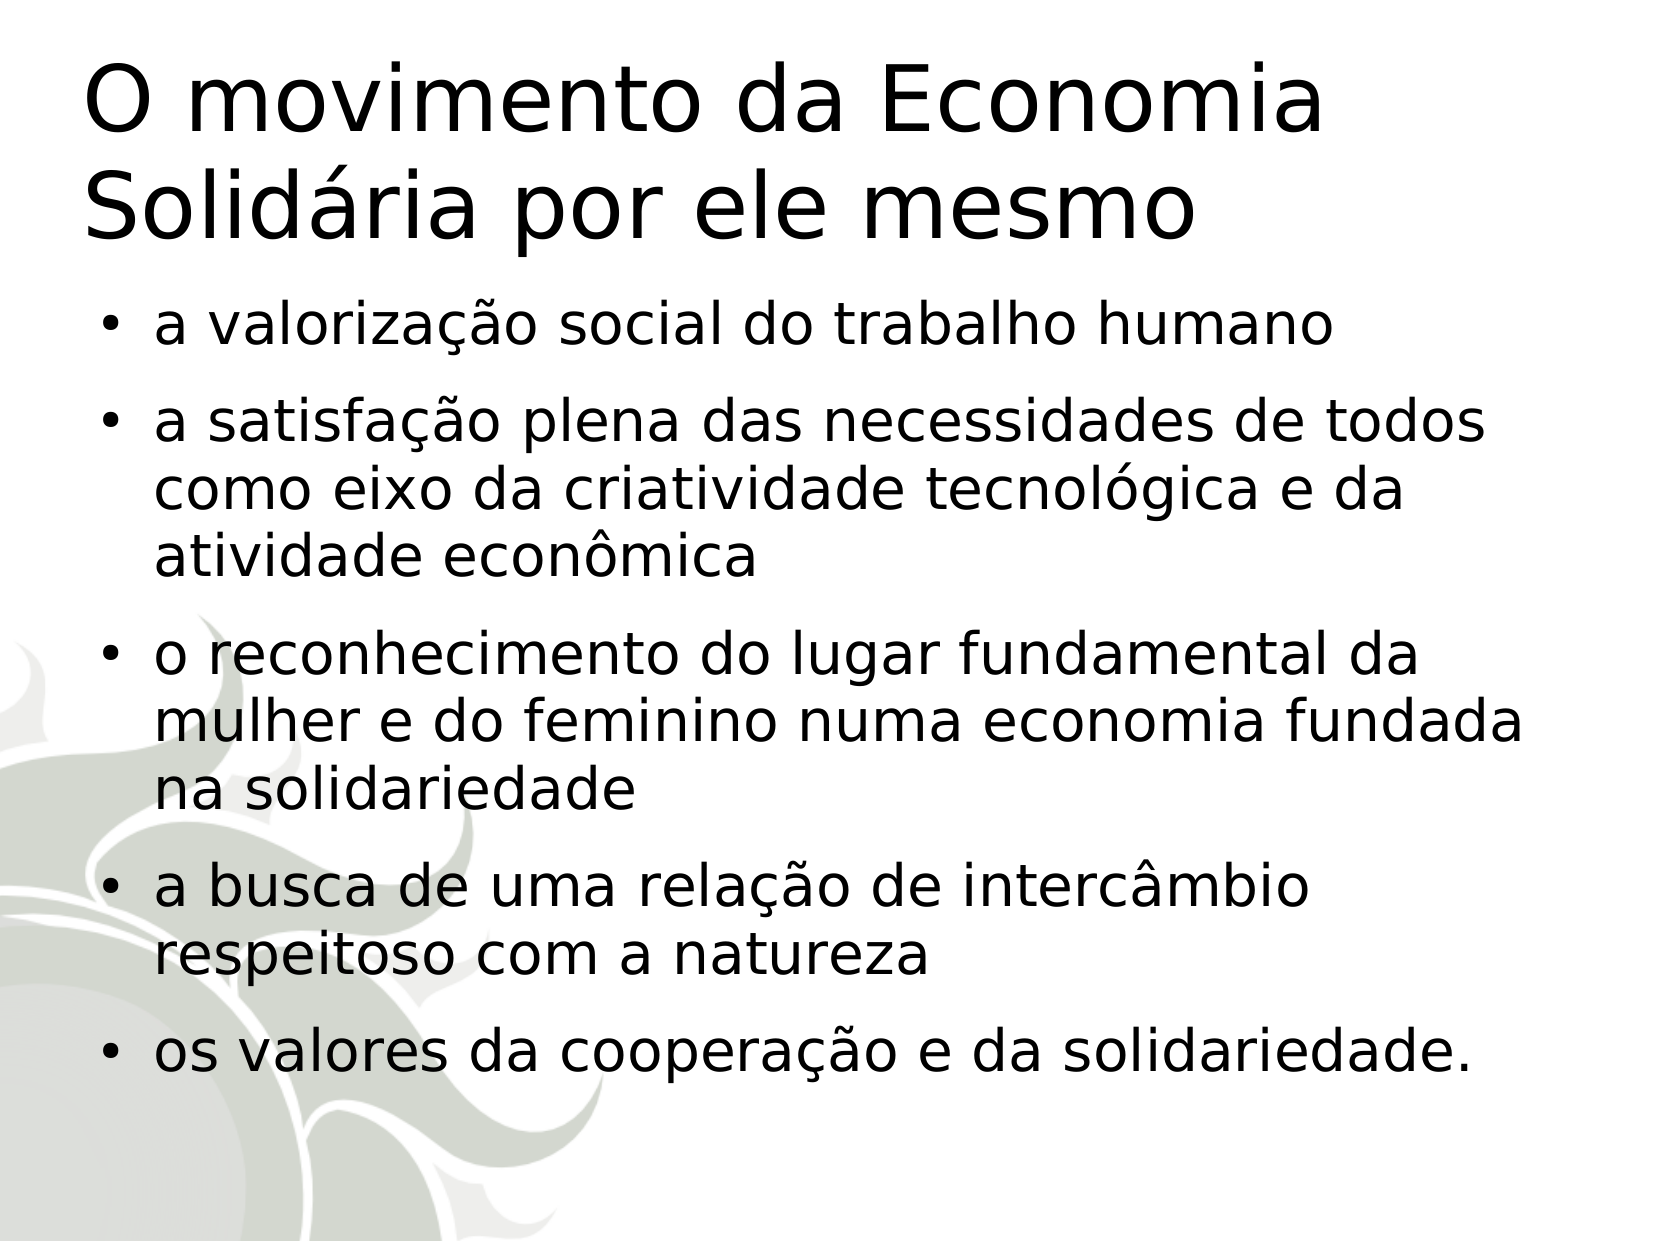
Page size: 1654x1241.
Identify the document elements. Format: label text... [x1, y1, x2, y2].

list a valorização social do trabalho humano a satisfação plena das necessidades de todos como eixo da criatividade tecnológica e da atividade econômica o reconhecimento do lugar fundamental da mulher e do feminino numa economia fundada na solidariedade a busca de uma relação de intercâmbio respeitoso com a natureza os valores da cooperação e da solidariedade. [82, 290, 1571, 1094]
picture [0, 555, 644, 1241]
title O movimento da Economia Solidária por ele mesmo [82, 45, 1571, 261]
